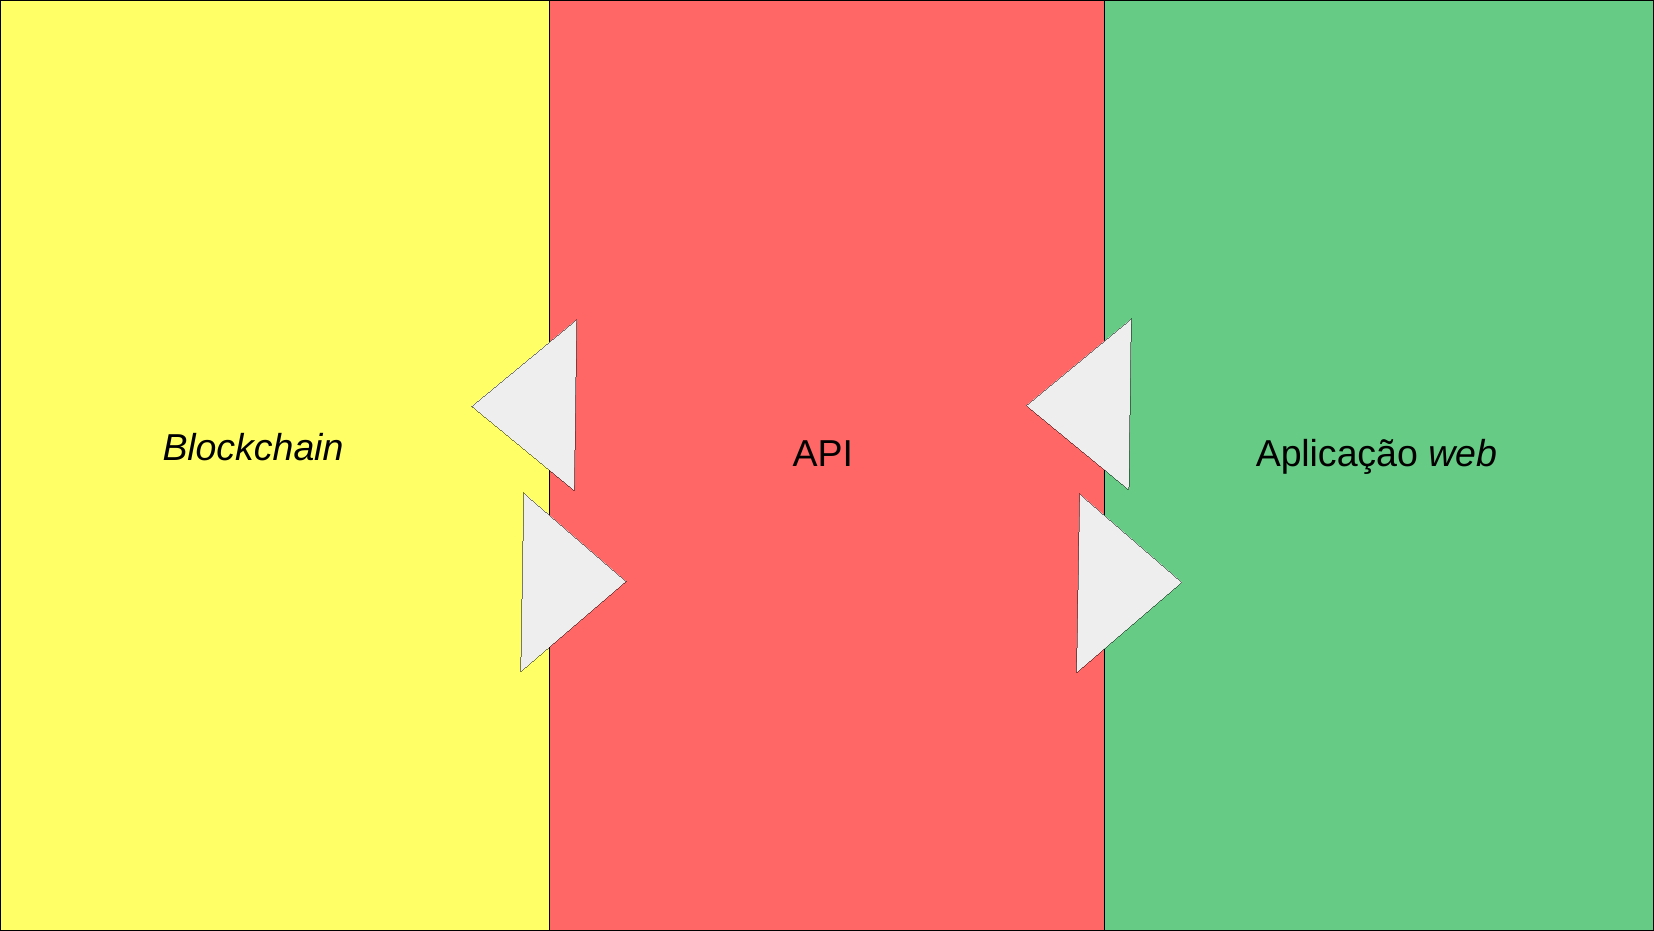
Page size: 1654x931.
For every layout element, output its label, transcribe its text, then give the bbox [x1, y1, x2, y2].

text_box Aplicação web [1241, 425, 1512, 483]
text_box [0, 0, 1654, 931]
text_box Blockchain [147, 419, 359, 477]
text_box API [777, 425, 869, 483]
